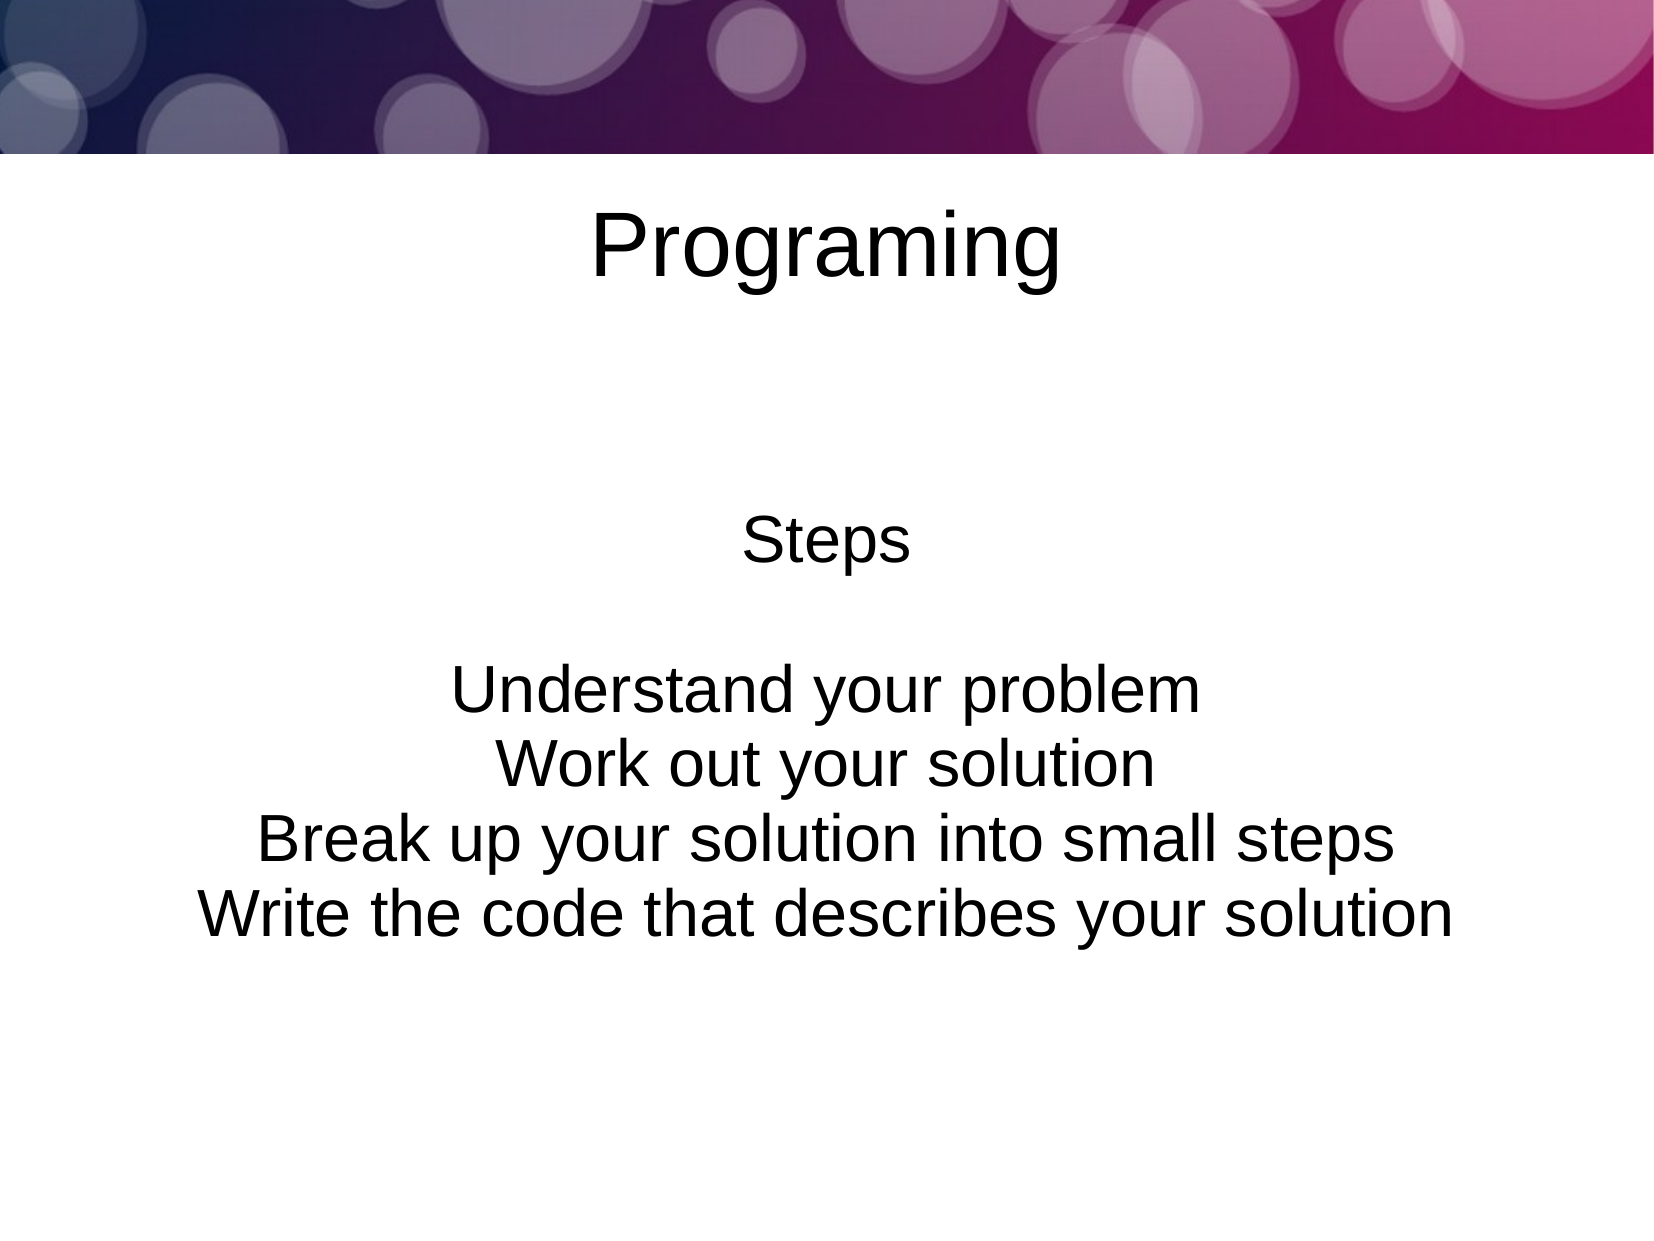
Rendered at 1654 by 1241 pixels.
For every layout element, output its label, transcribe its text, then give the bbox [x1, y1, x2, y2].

subtitle Steps Understand your problem Work out your solution Break up your solution into small steps Write the code that describes your solution [82, 366, 1571, 1087]
picture [0, 0, 1654, 154]
title Programing [82, 159, 1571, 331]
